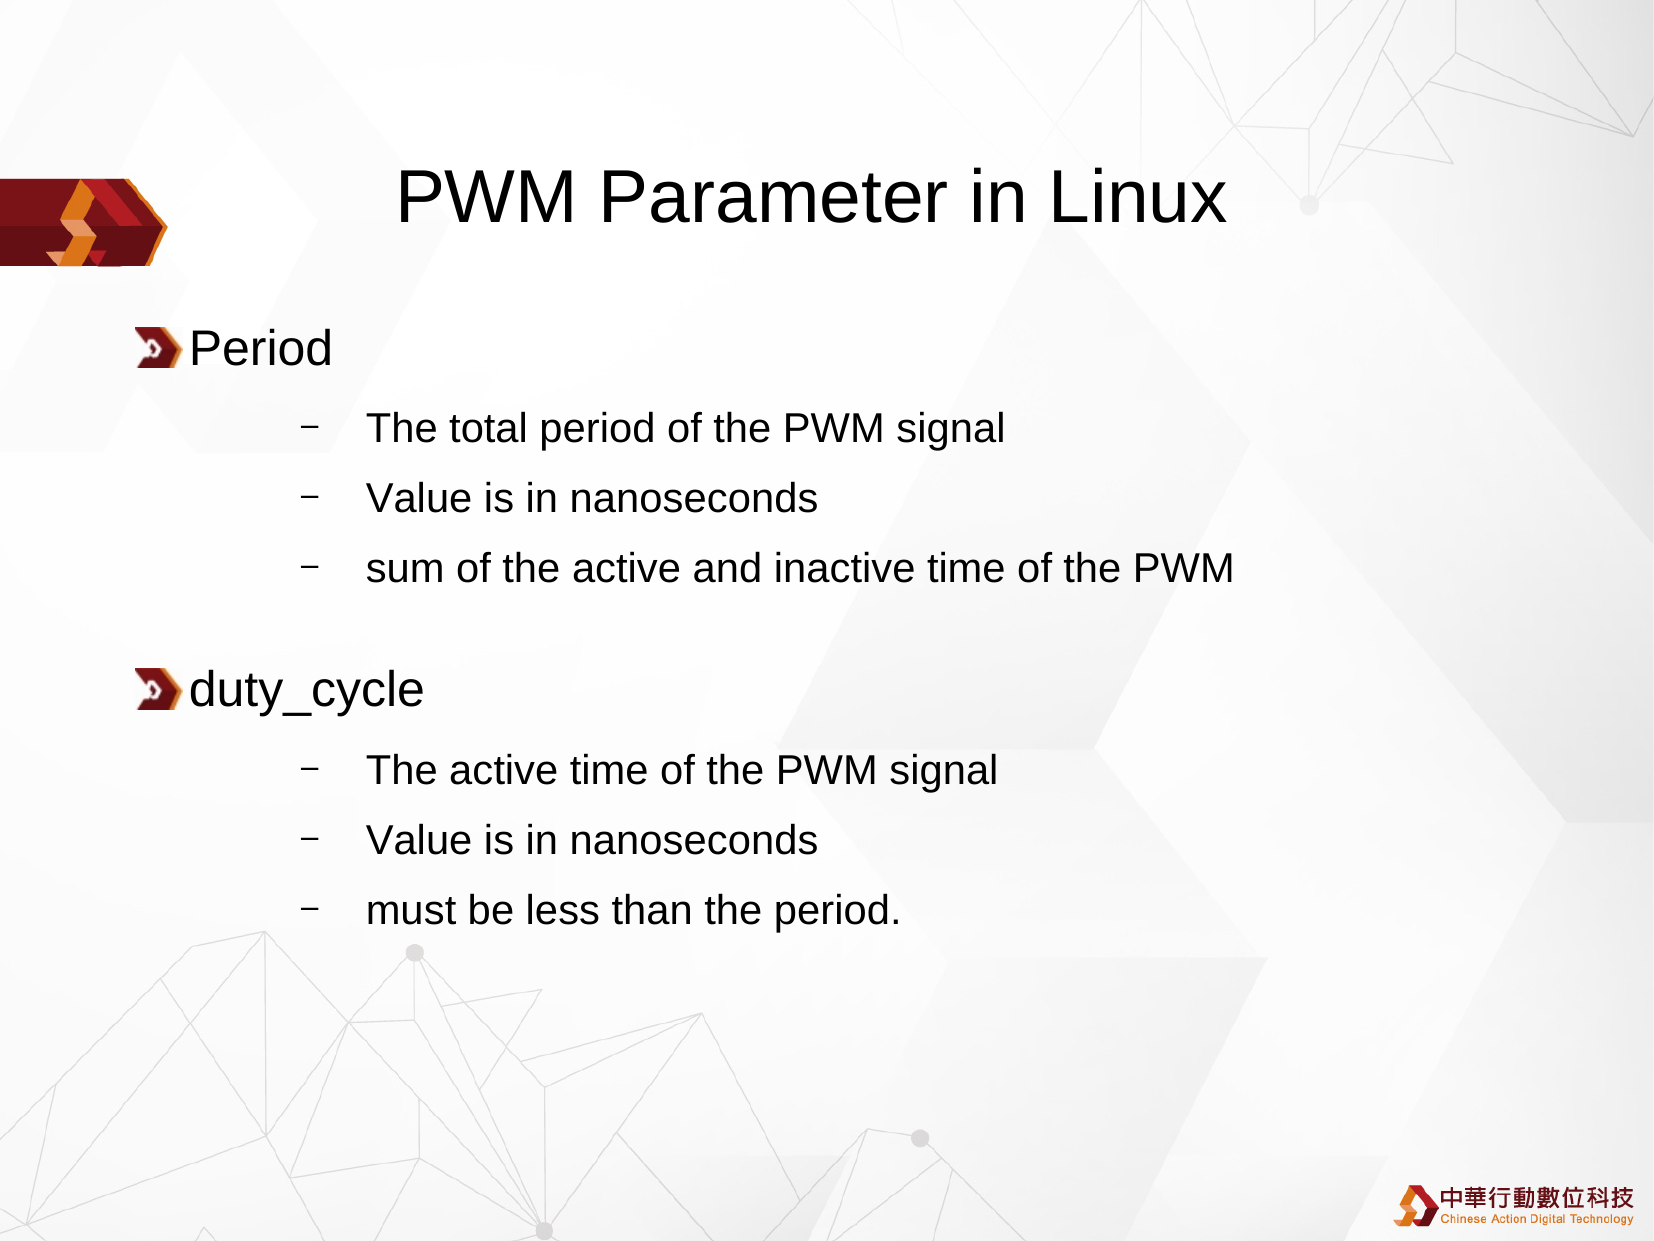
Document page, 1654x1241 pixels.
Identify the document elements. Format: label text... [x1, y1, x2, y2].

title PWM Parameter in Linux [118, 112, 1506, 281]
picture [0, 0, 1654, 1241]
list Period The total period of the PWM signal Value is in nanoseconds sum of the active and inactive time of the PWM duty_cycle The active time of the PWM signal Value is in nanoseconds must be less than the period. [118, 319, 1571, 1203]
